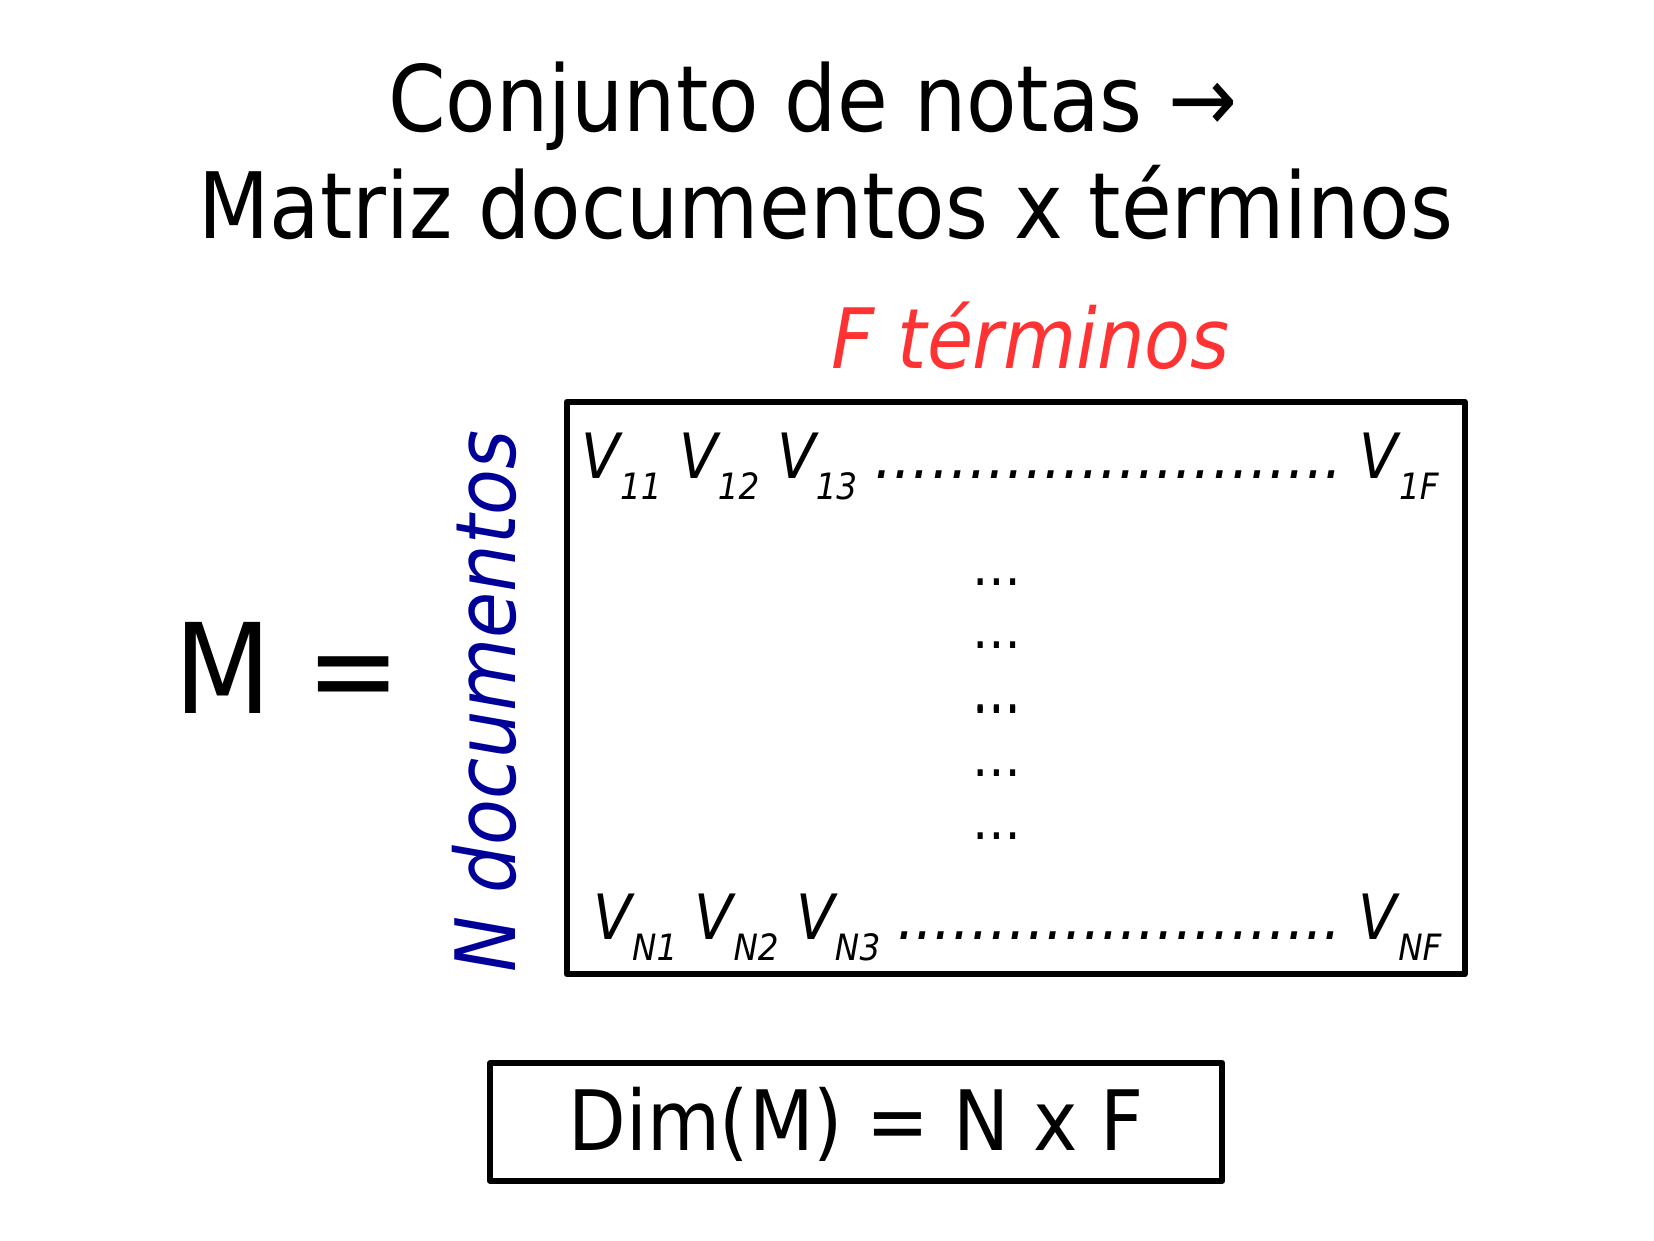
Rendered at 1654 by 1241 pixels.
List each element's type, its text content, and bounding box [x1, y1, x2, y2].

text_box N documentos [431, 389, 544, 988]
text_box M = [159, 590, 420, 752]
text_box Dim(M) = N x F [490, 1062, 1223, 1181]
text_box ……… [957, 655, 1029, 869]
title Conjunto de notas → Matriz documentos x términos [82, 45, 1571, 261]
text_box VN1 VN2 VN3 ..………..……….. VNF [578, 874, 1512, 977]
text_box V11 V12 V13 ……………………. V1F [566, 413, 1501, 516]
text_box F términos [731, 284, 1330, 397]
text_box ……… [957, 527, 1029, 655]
